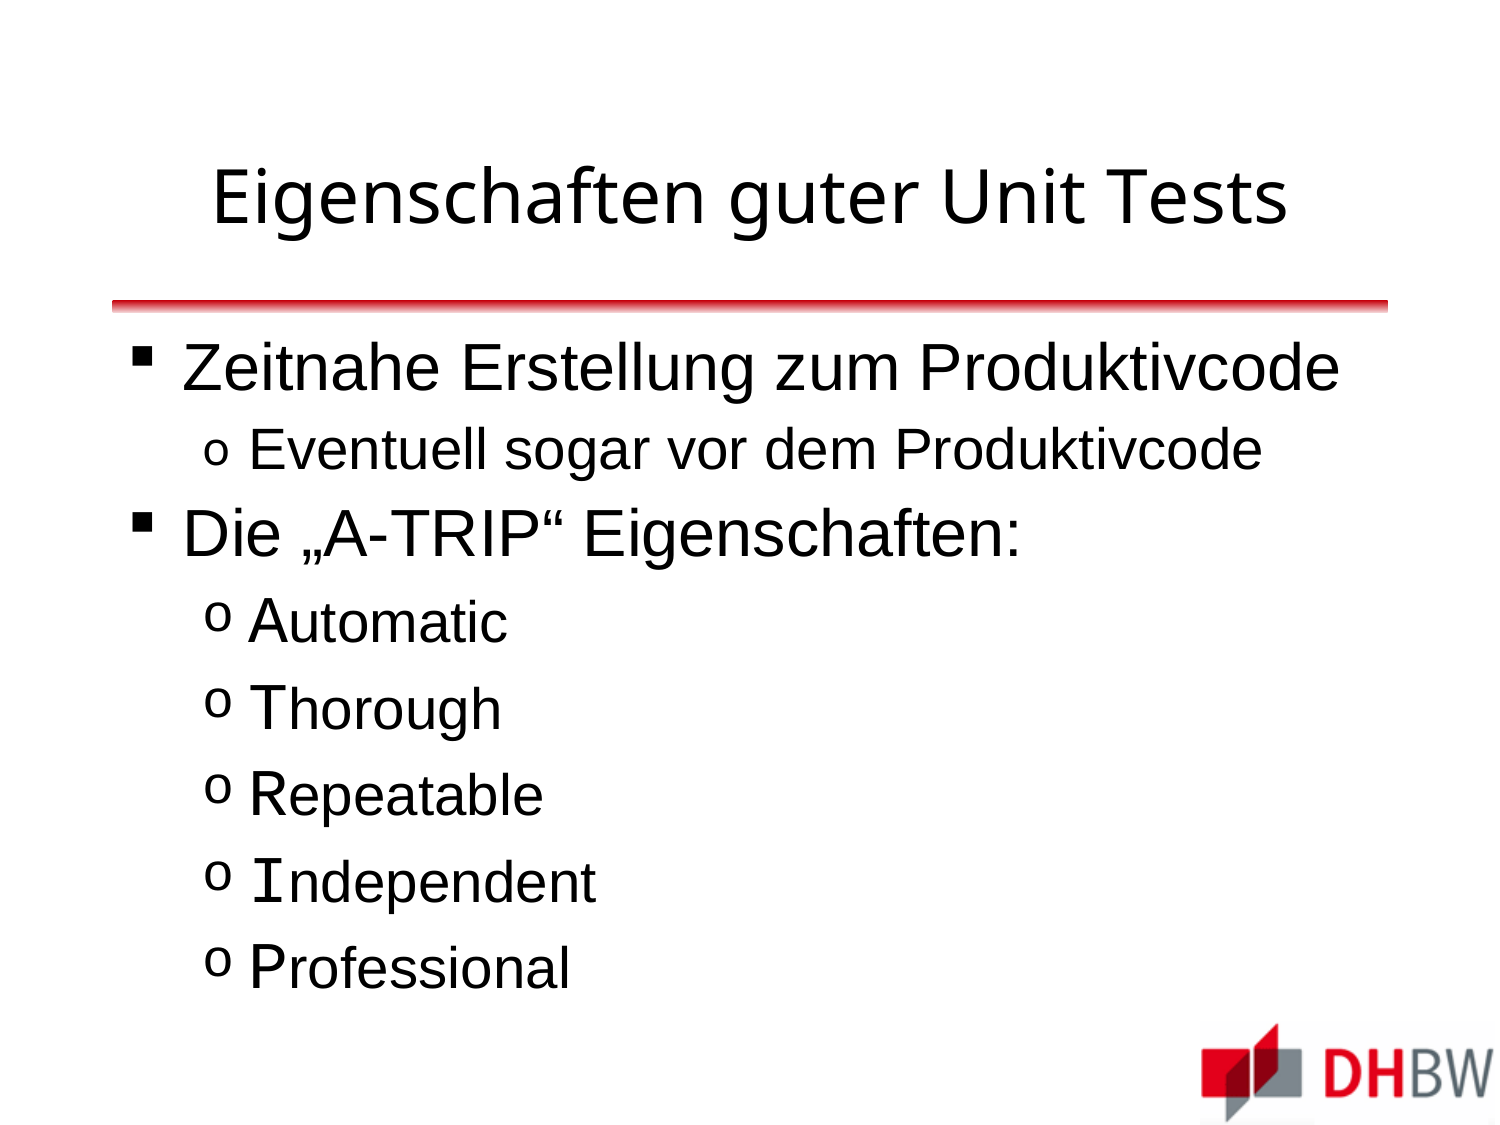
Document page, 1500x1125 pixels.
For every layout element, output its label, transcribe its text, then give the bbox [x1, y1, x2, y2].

title Eigenschaften guter Unit Tests [112, 96, 1388, 292]
list Zeitnahe Erstellung zum Produktivcode Eventuell sogar vor dem Produktivcode Die „A-TRIP“ Eigenschaften: Automatic Thorough Repeatable Independent Professional [112, 324, 1388, 1051]
picture [1200, 1021, 1495, 1125]
